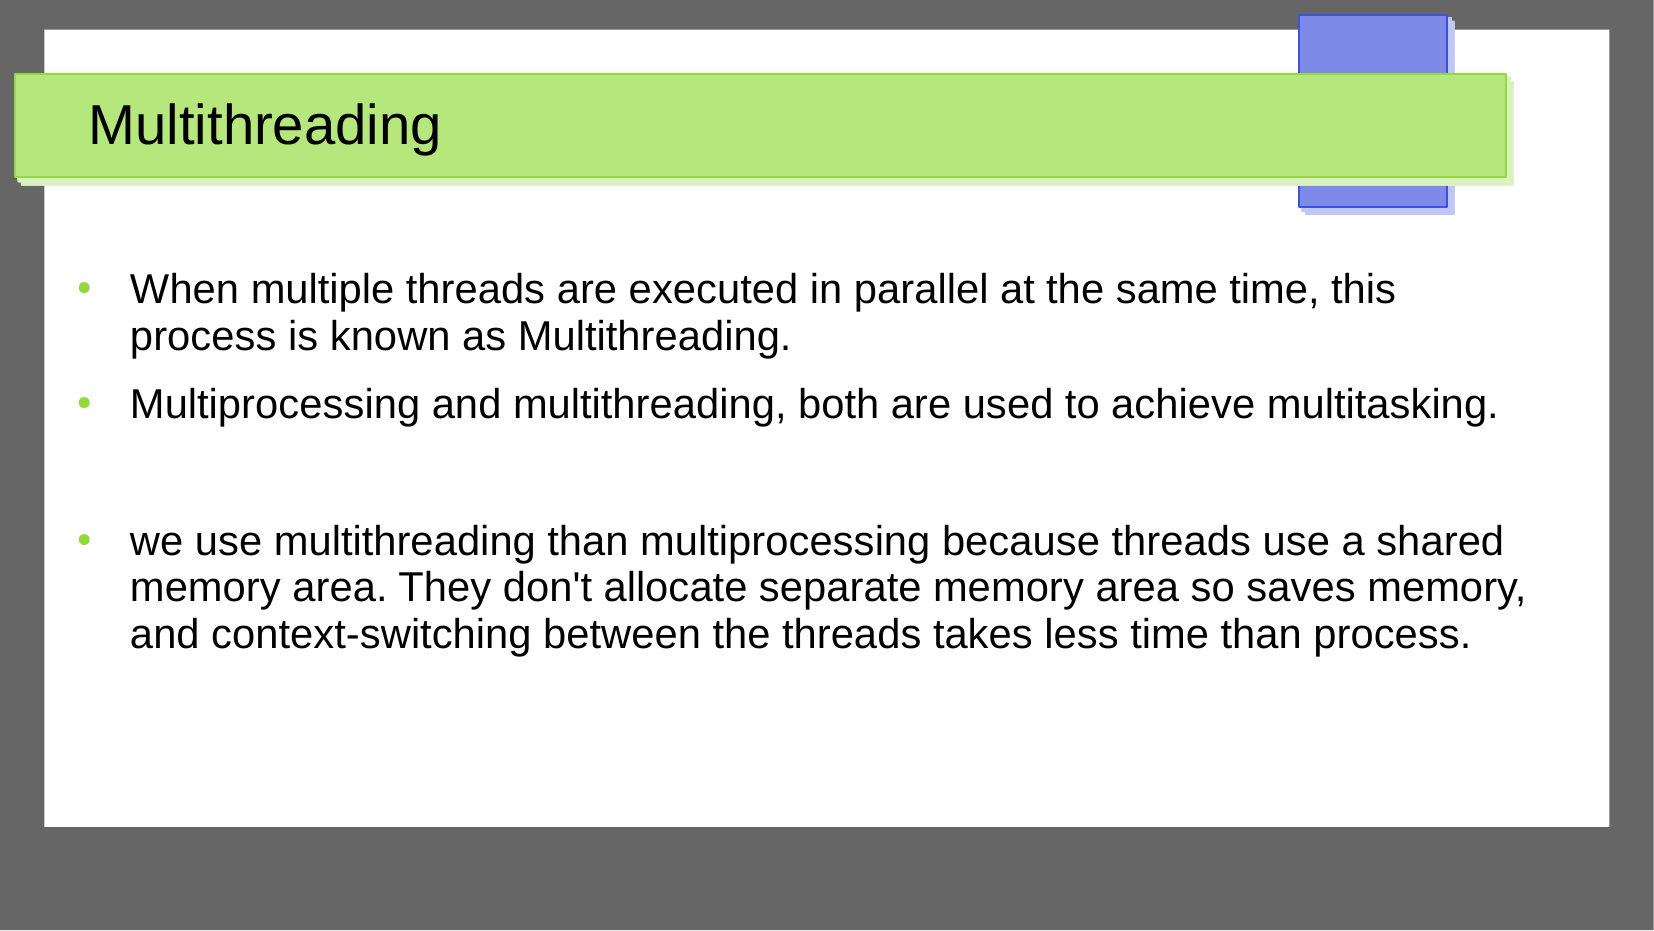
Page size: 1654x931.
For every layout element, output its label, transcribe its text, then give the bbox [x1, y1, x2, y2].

title Multithreading [88, 73, 1506, 178]
list When multiple threads are executed in parallel at the same time, this process is known as Multithreading. Multiprocessing and multithreading, both are used to achieve multitasking. we use multithreading than multiprocessing because threads use a shared memory area. They don't allocate separate memory area so saves memory, and context-switching between the threads takes less time than process. [59, 265, 1536, 857]
